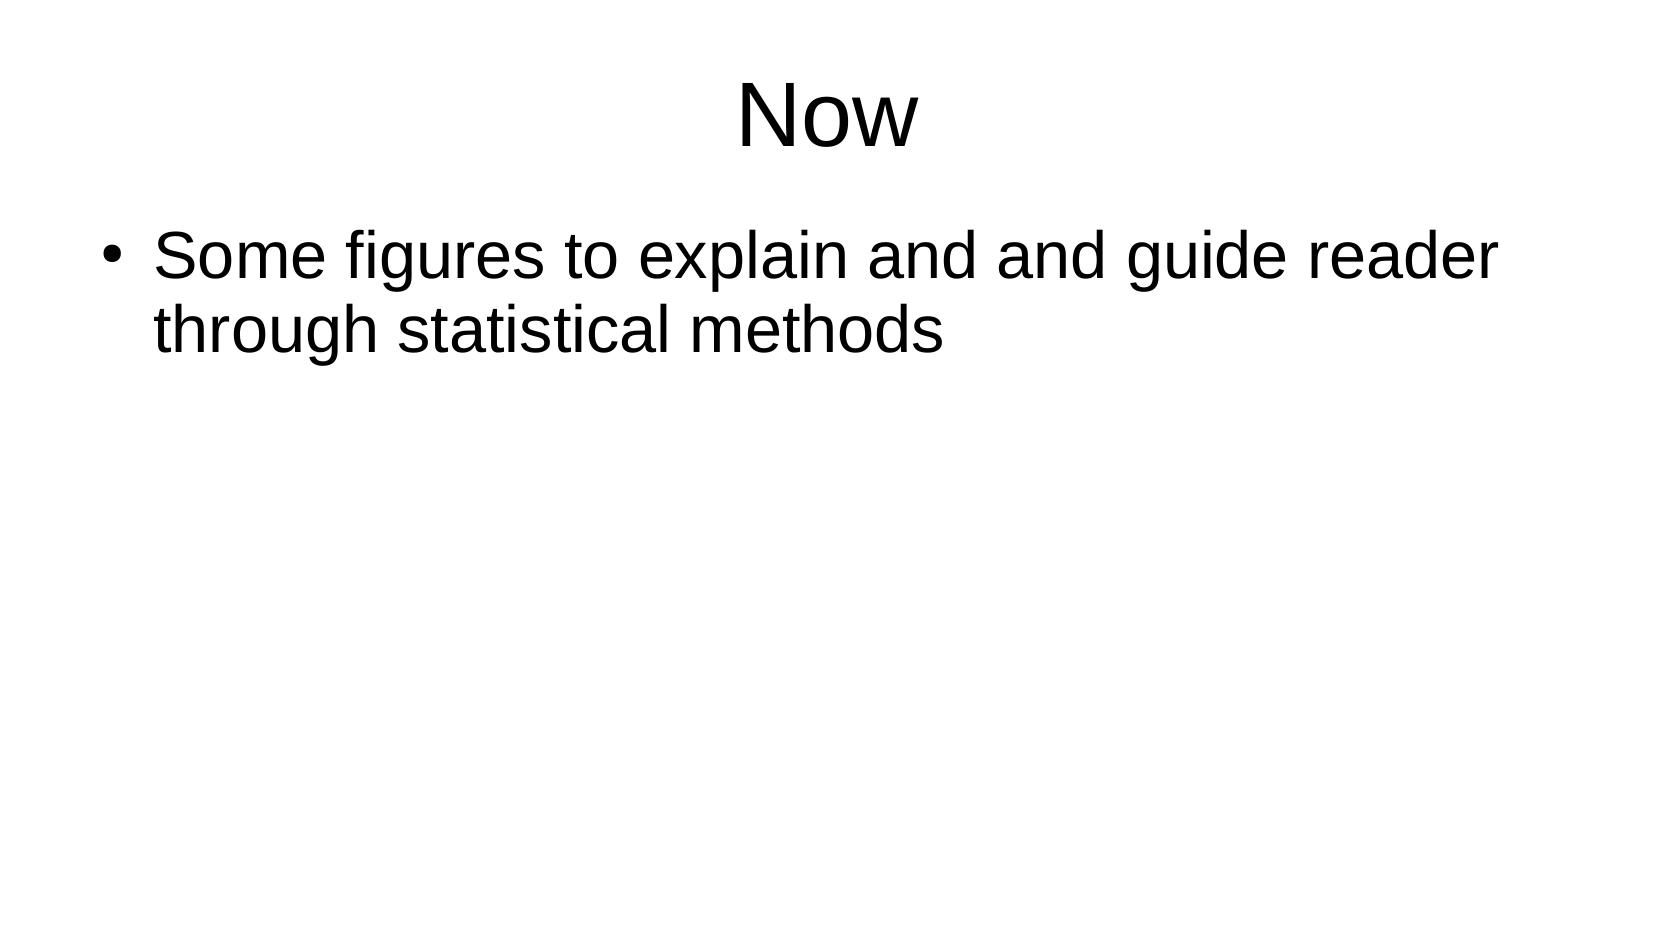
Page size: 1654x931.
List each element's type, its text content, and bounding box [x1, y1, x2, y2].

title Now [82, 37, 1571, 193]
list Some figures to explain and and guide reader through statistical methods [82, 217, 1571, 758]
